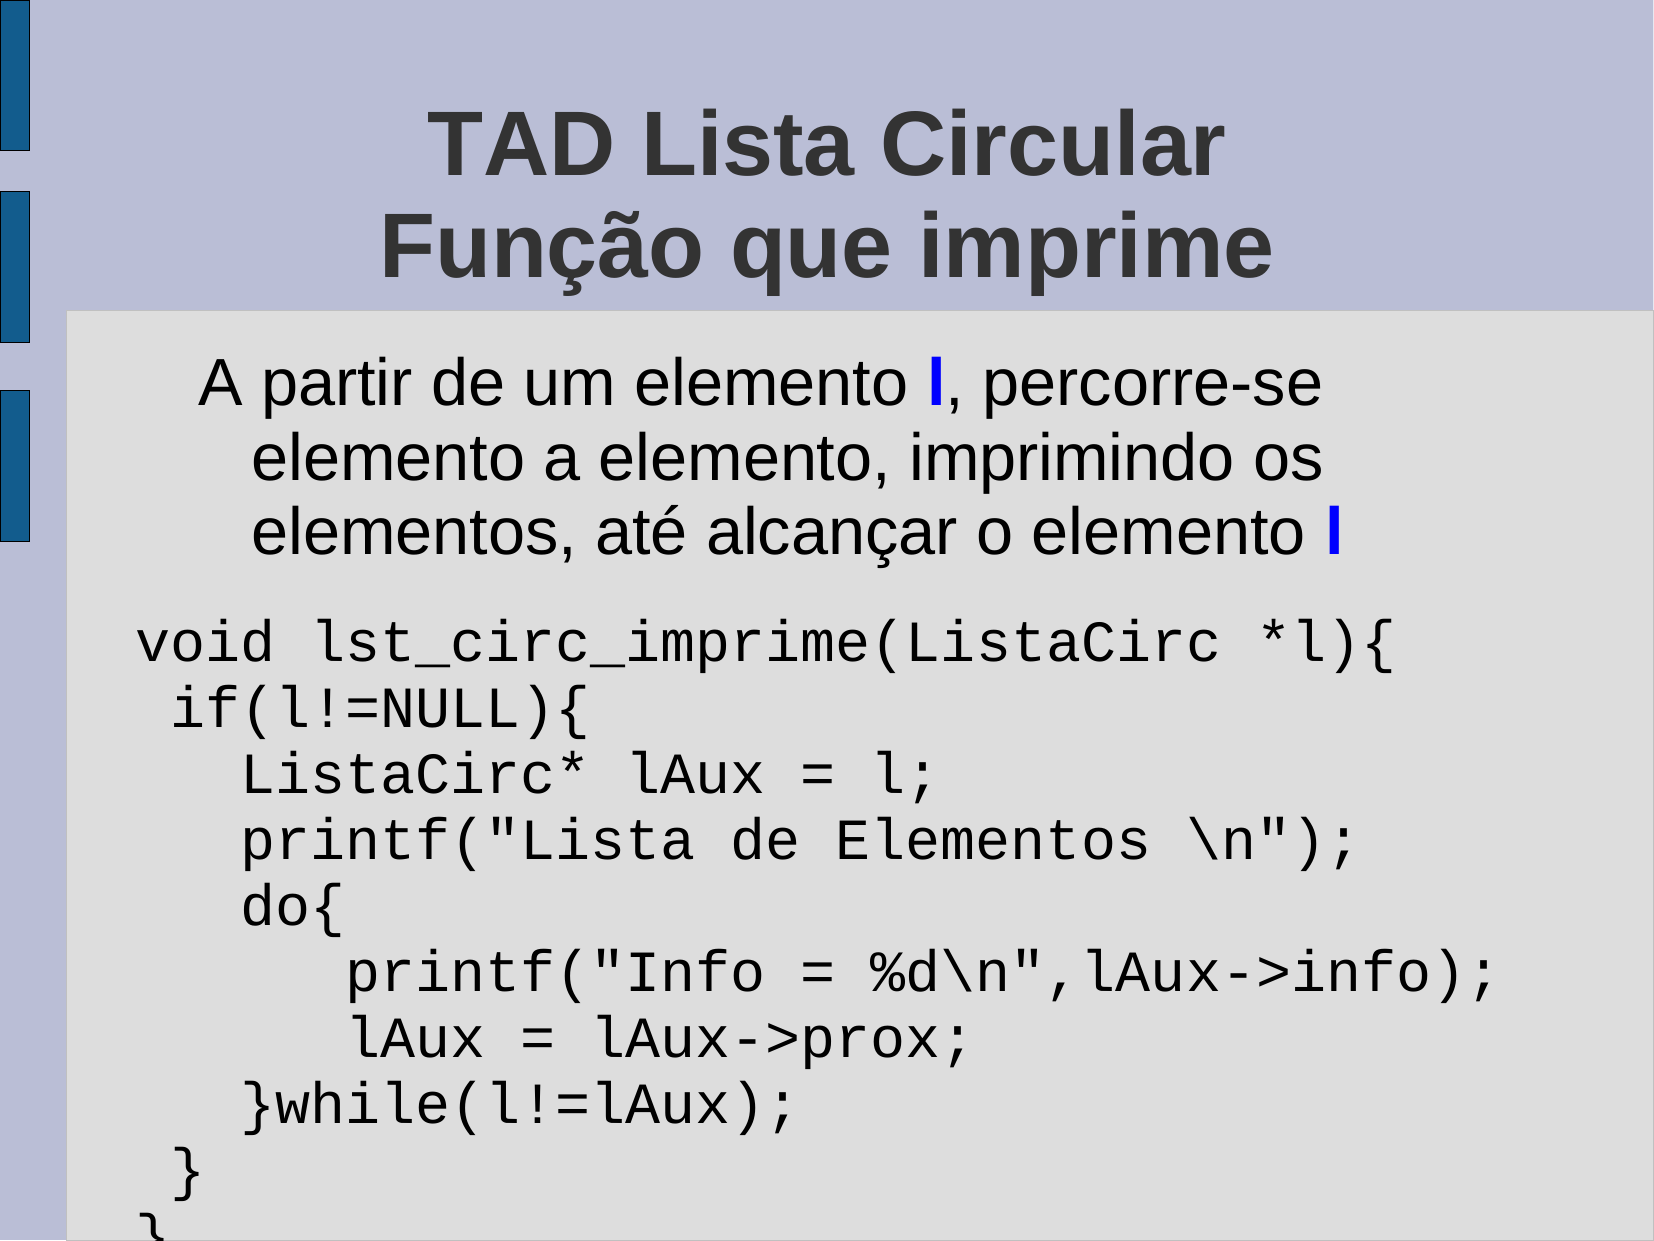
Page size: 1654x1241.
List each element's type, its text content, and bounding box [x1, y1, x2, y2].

list void lst_circ_imprime(ListaCirc *l){ if(l!=NULL){ ListaCirc* lAux = l; printf("Lista de Elementos \n"); do{ printf("Info = %d\n",lAux->info); lAux = lAux->prox; }while(l!=lAux); } } [118, 612, 1531, 1241]
list A partir de um elemento l, percorre-se elemento a elemento, imprimindo os elementos, até alcançar o elemento l [180, 344, 1593, 570]
title TAD Lista Circular Função que imprime [121, 91, 1534, 299]
